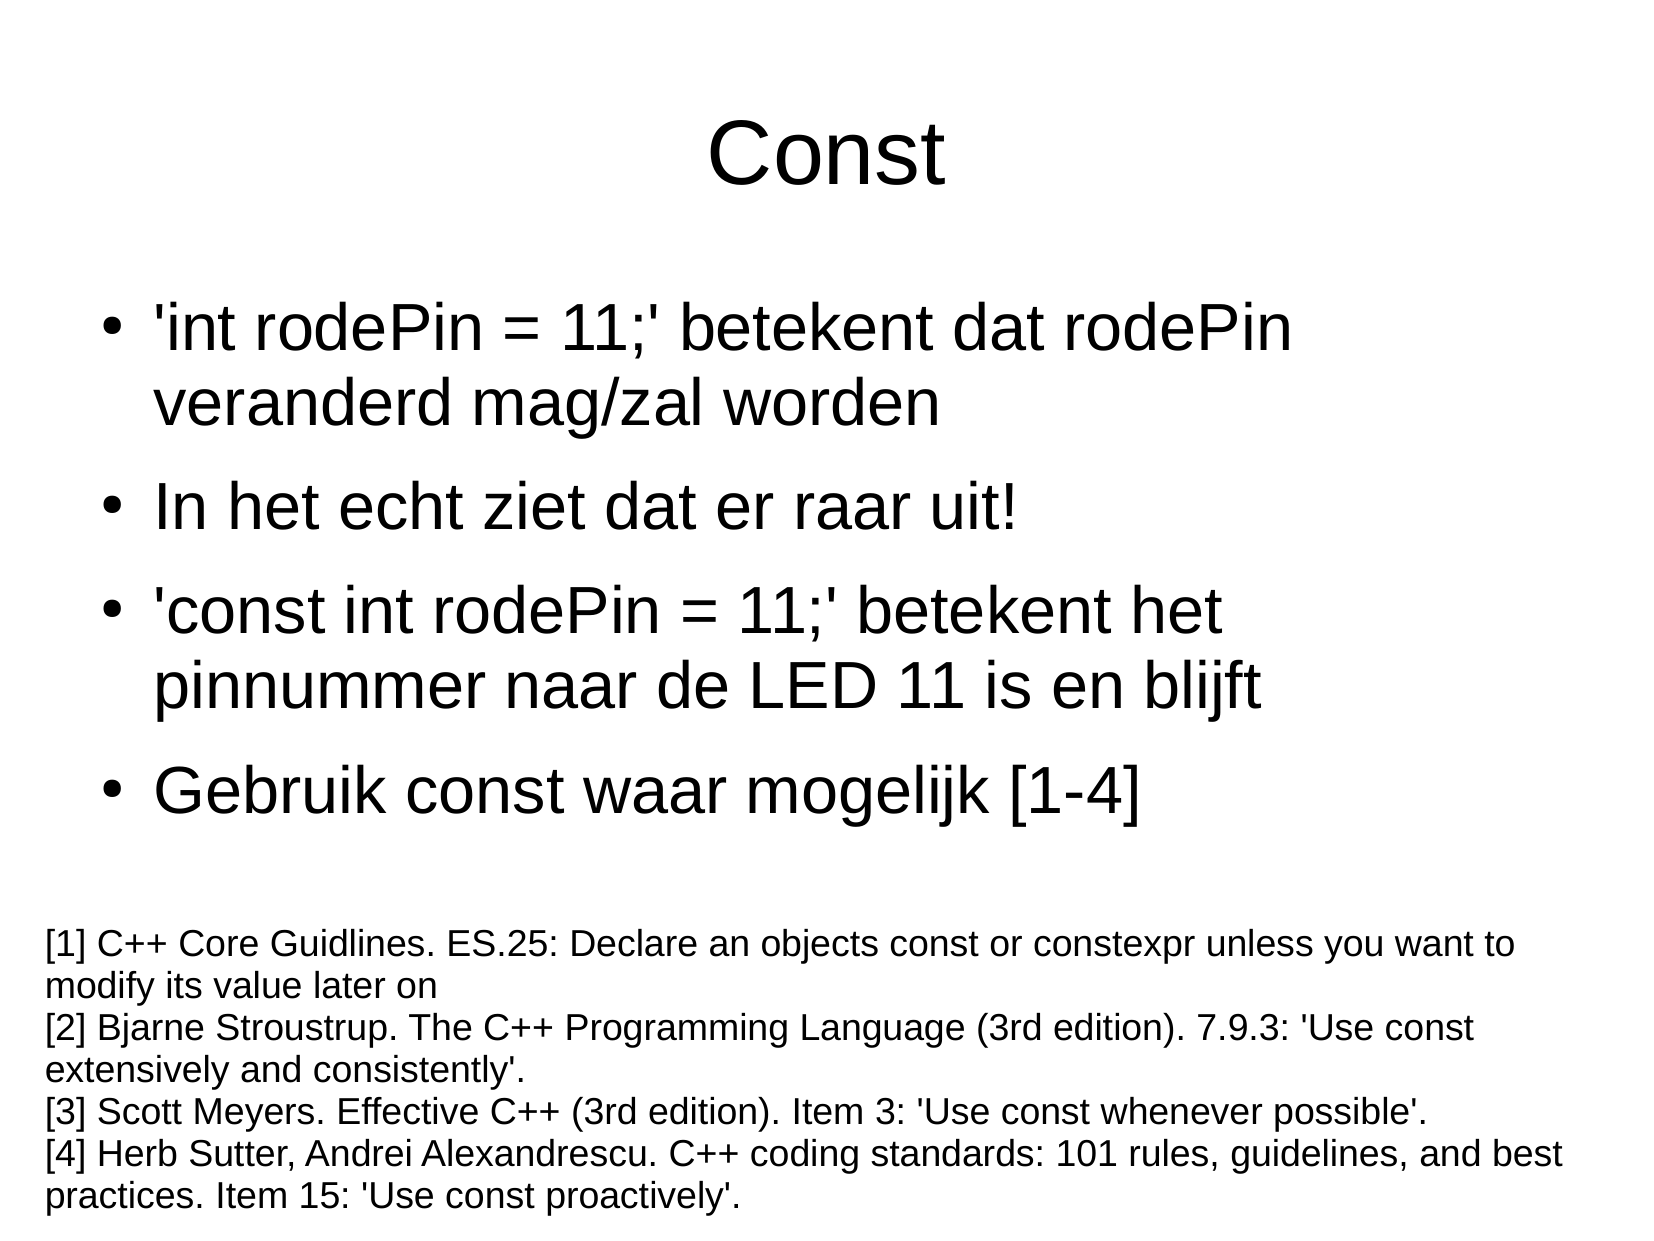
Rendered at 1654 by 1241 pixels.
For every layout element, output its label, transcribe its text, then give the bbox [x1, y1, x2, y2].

text_box [1] C++ Core Guidlines. ES.25: Declare an objects const or constexpr unless you want to modify its value later on [2] Bjarne Stroustrup. The C++ Programming Language (3rd edition). 7.9.3: 'Use const extensively and consistently'. [3] Scott Meyers. Effective C++ (3rd edition). Item 3: 'Use const whenever possible'. [4] Herb Sutter, Andrei Alexandrescu. C++ coding standards: 101 rules, guidelines, and best practices. Item 15: 'Use const proactively'. [30, 915, 1636, 1239]
list 'int rodePin = 11;' betekent dat rodePin veranderd mag/zal worden In het echt ziet dat er raar uit! 'const int rodePin = 11;' betekent het pinnummer naar de LED 11 is en blijft Gebruik const waar mogelijk [1-4] [82, 290, 1571, 915]
title Const [82, 49, 1571, 257]
